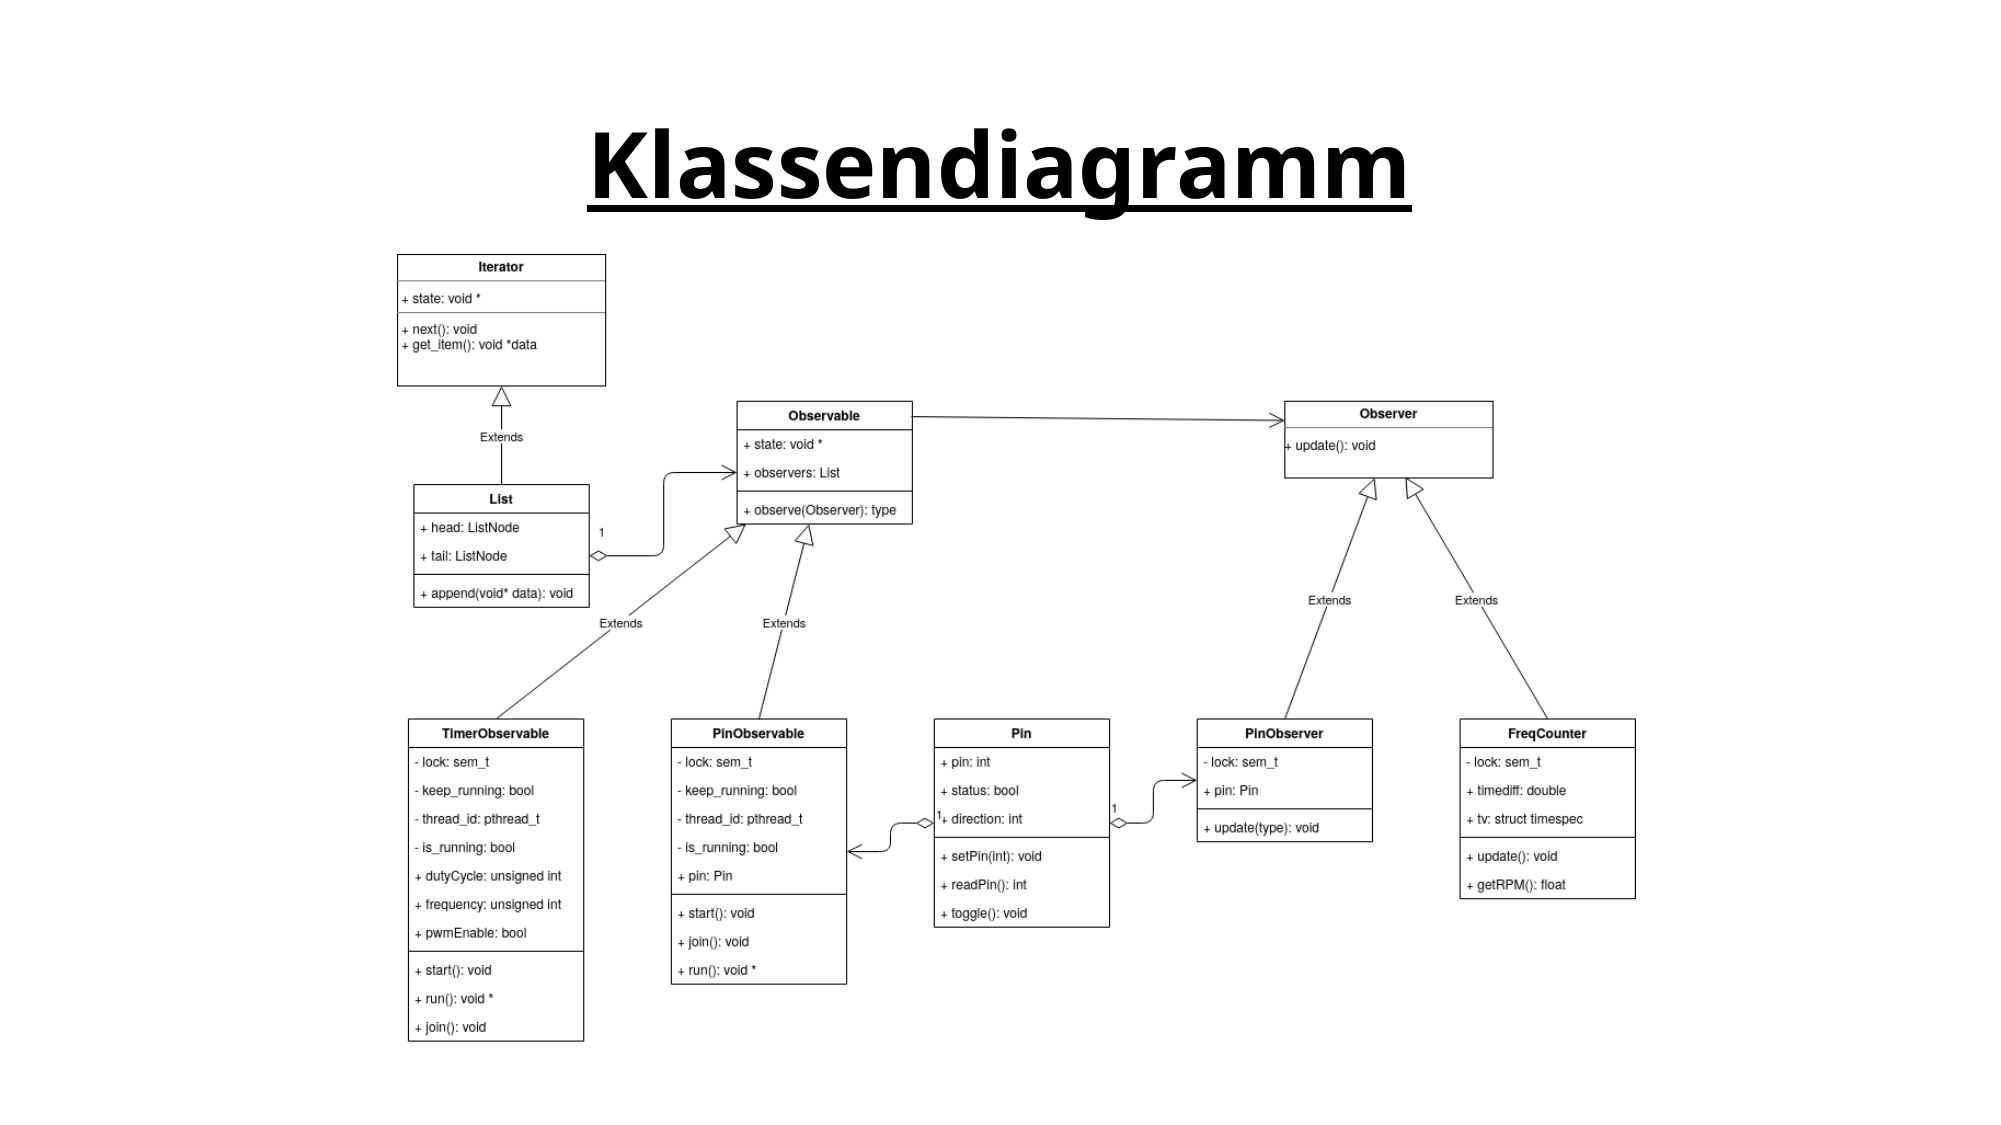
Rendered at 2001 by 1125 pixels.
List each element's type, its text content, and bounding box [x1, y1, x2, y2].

title Klassendiagramm [137, 59, 1863, 278]
picture [397, 254, 1636, 1045]
